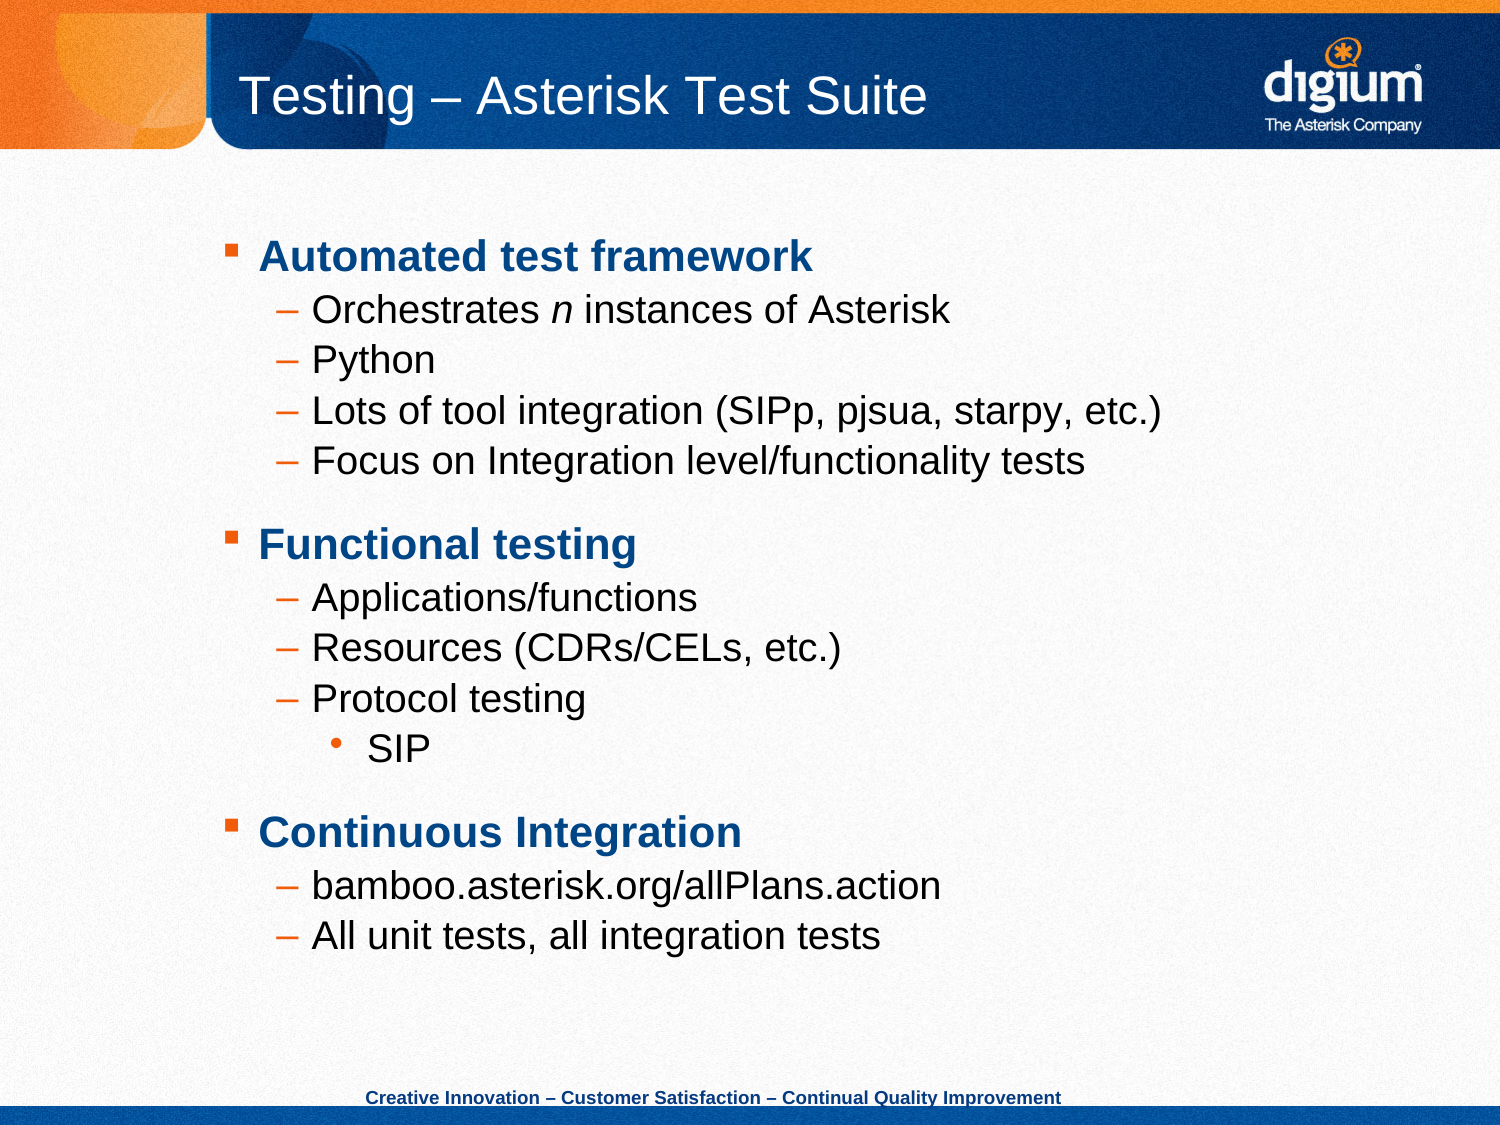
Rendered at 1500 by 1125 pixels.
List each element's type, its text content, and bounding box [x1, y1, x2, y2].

title Testing – Asterisk Test Suite [238, 27, 1243, 127]
picture [0, 0, 1500, 1125]
list Automated test framework Orchestrates n instances of Asterisk Python Lots of tool integration (SIPp, pjsua, starpy, etc.) Focus on Integration level/functionality tests Functional testing Applications/functions Resources (CDRs/CELs, etc.) Protocol testing SIP Continuous Integration bamboo.asterisk.org/allPlans.action All unit tests, all integration tests [206, 224, 1301, 967]
